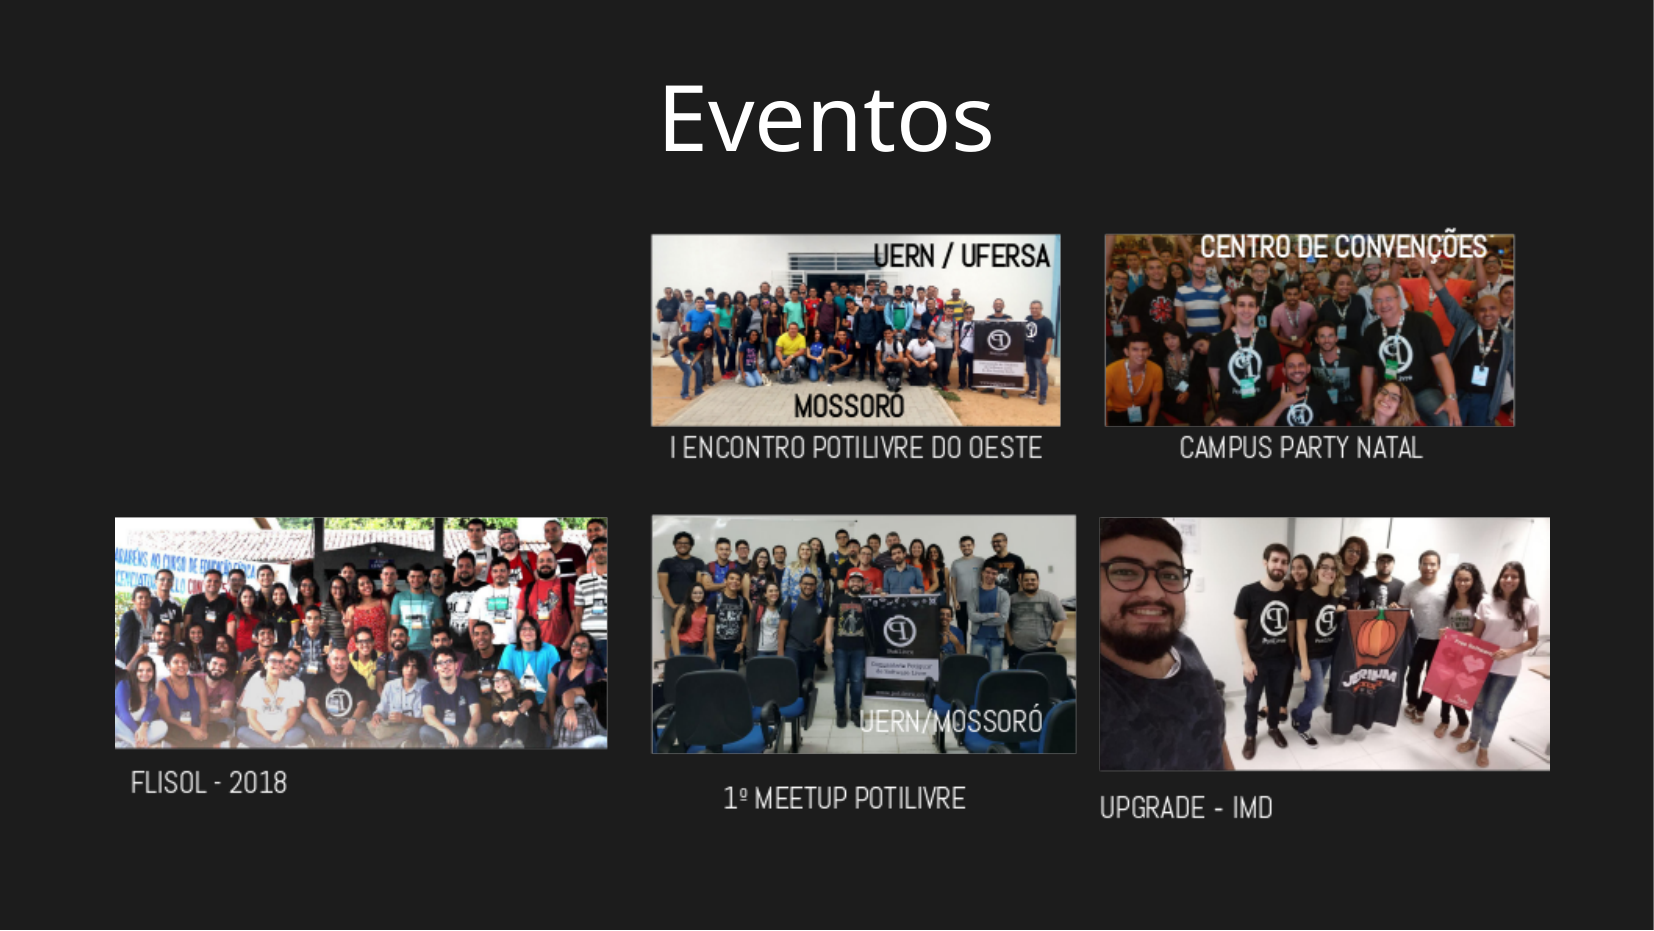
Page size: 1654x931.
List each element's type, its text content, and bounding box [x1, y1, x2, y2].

text_box Eventos [82, 37, 1571, 193]
picture [115, 214, 1550, 837]
